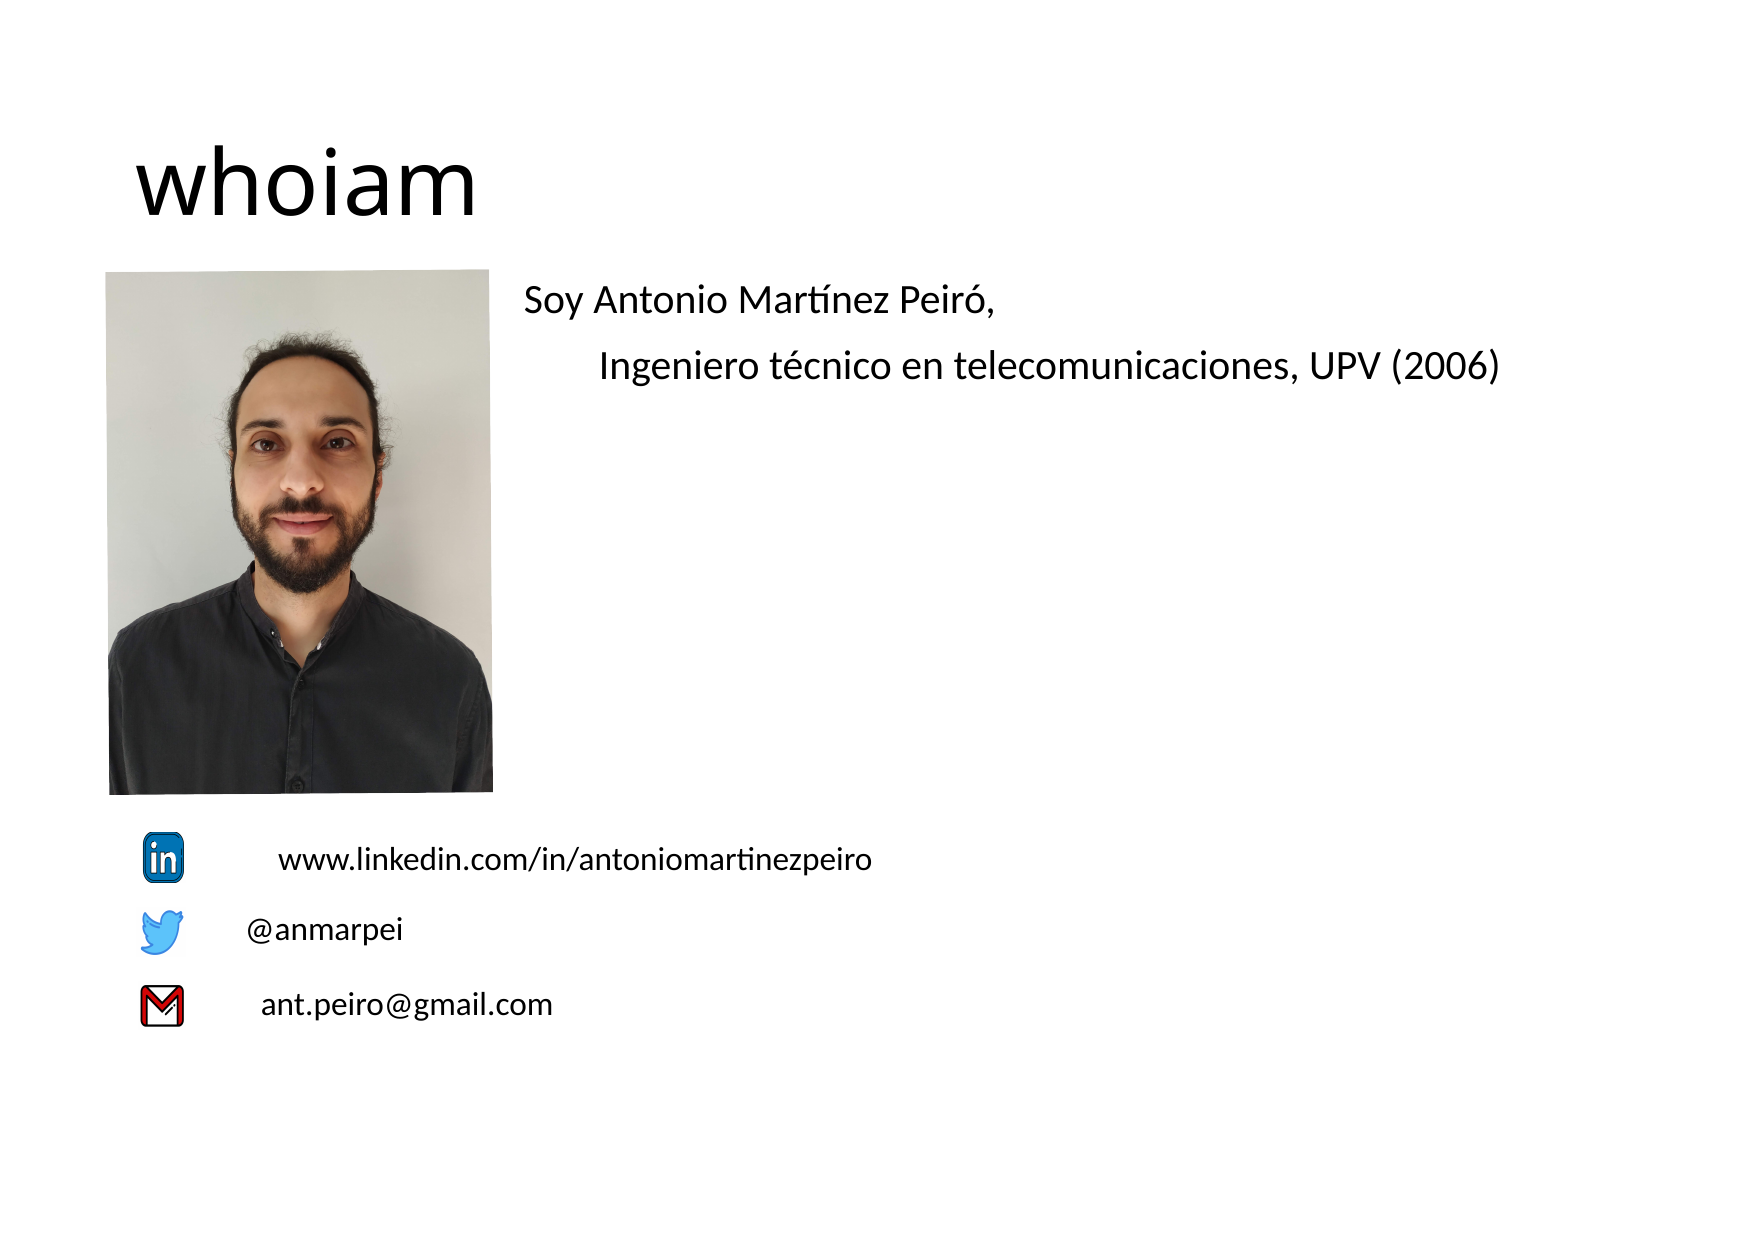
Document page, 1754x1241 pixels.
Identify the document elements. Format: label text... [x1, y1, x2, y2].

text_box @anmarpei [230, 899, 419, 955]
title whoiam [120, 65, 1634, 306]
picture [136, 907, 186, 957]
text_box ant.peiro@gmail.com [246, 974, 569, 1030]
picture [105, 270, 493, 795]
picture [142, 832, 186, 883]
text_box www.linkedin.com/in/antoniomartinezpeiro [263, 830, 888, 885]
picture [138, 981, 186, 1030]
list Soy Antonio Martínez Peiró, Ingeniero técnico en telecomunicaciones, UPV (2006) [508, 270, 1754, 700]
